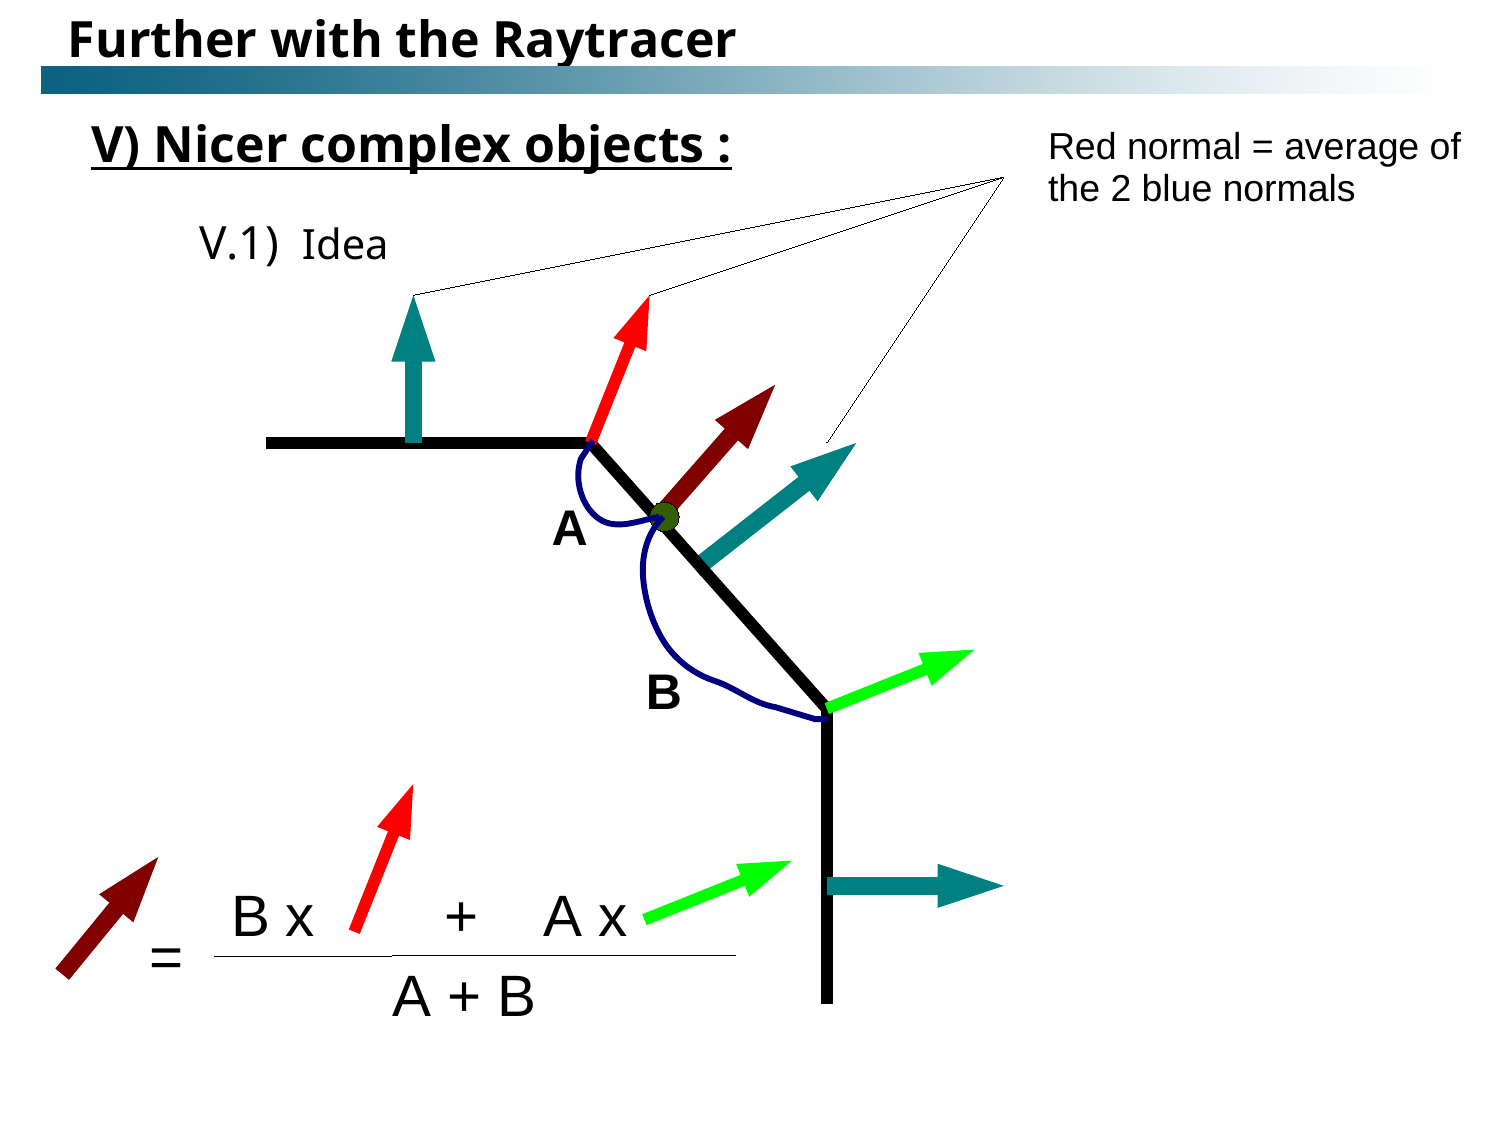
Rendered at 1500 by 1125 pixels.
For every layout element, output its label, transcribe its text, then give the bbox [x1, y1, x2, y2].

text_box A + B [218, 956, 712, 1036]
text_box V) Nicer complex objects : [76, 101, 857, 186]
text_box B x + A x [136, 876, 702, 956]
text_box V.1) Idea [184, 203, 1033, 282]
text_box Red normal = average of the 2 blue normals [1033, 118, 1477, 296]
title Further with the Raytracer [53, 1, 859, 66]
text_box A [536, 492, 607, 591]
text_box = [135, 917, 218, 998]
picture [41, 66, 1471, 94]
text_box B [631, 657, 706, 738]
text_box [649, 501, 680, 532]
